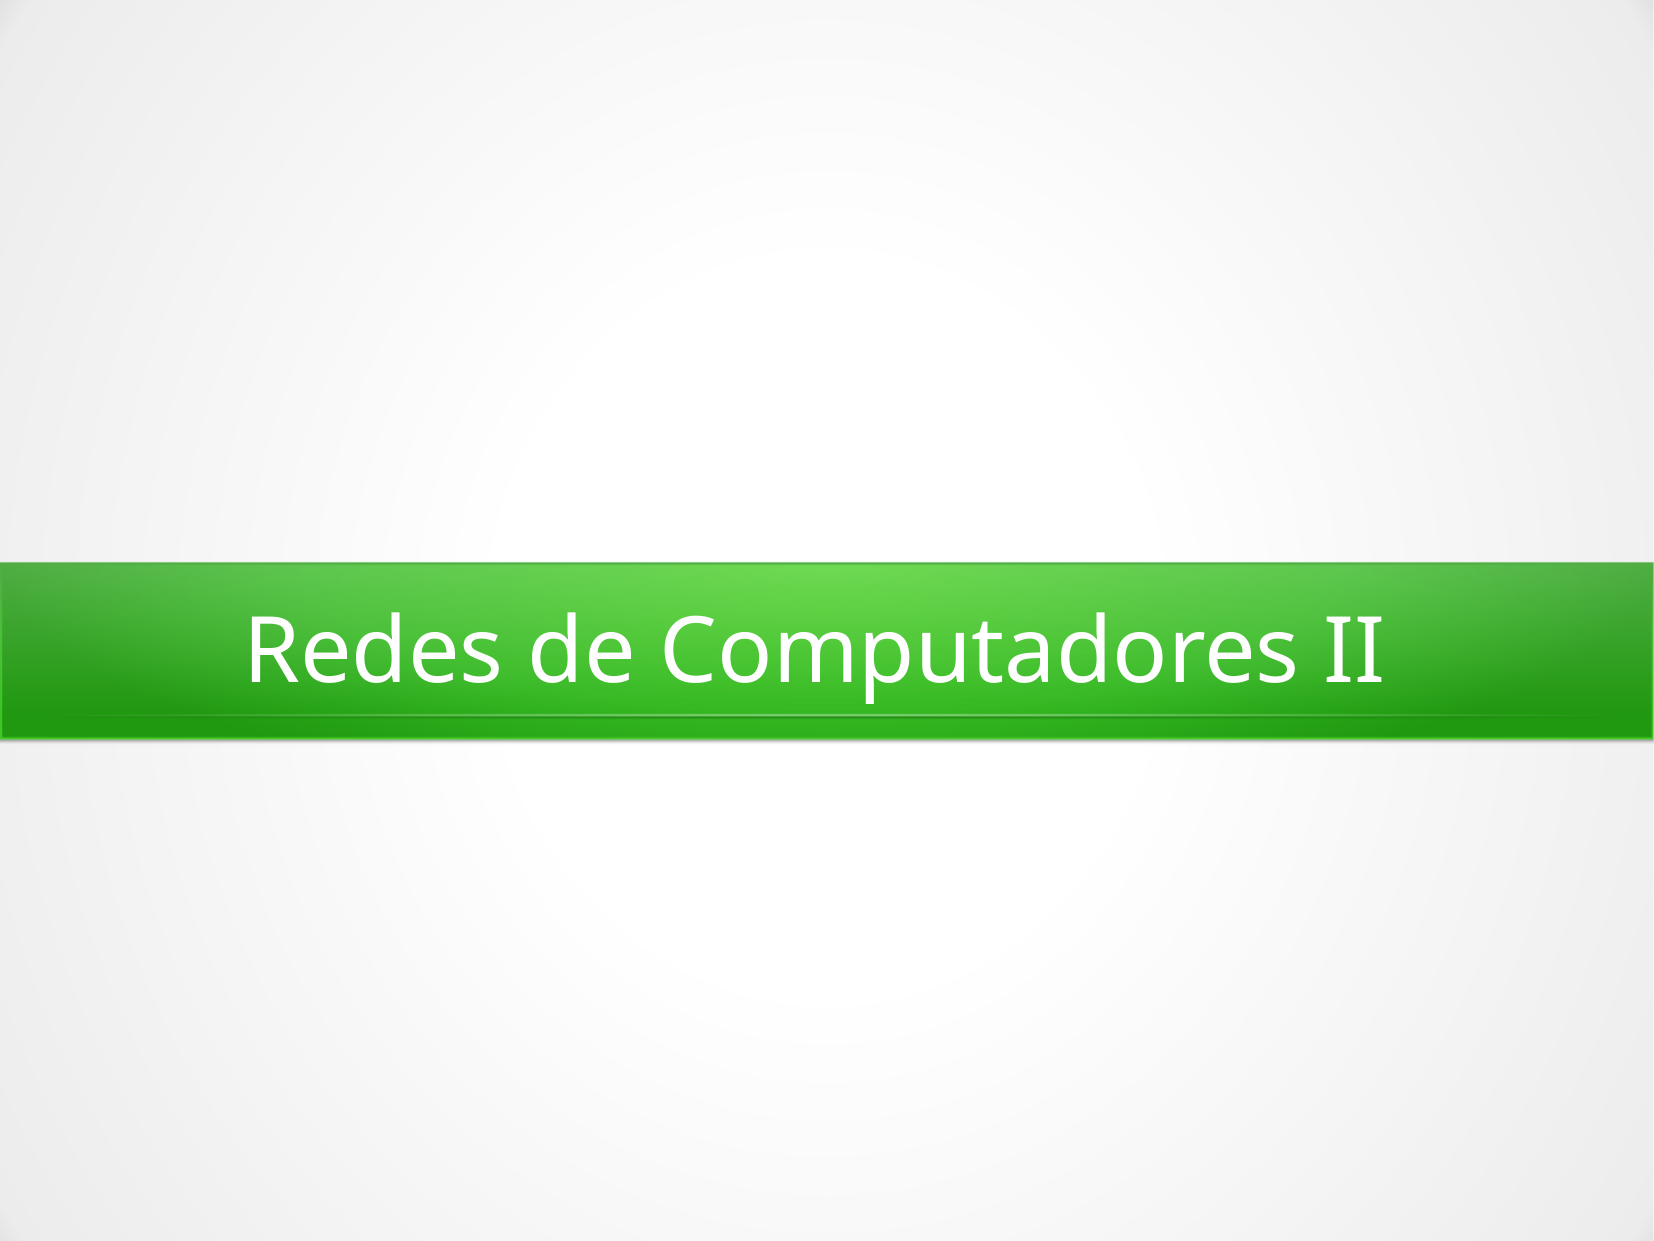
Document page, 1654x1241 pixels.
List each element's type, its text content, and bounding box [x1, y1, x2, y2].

picture [0, 0, 1654, 1241]
title Redes de Computadores II [82, 578, 1571, 715]
